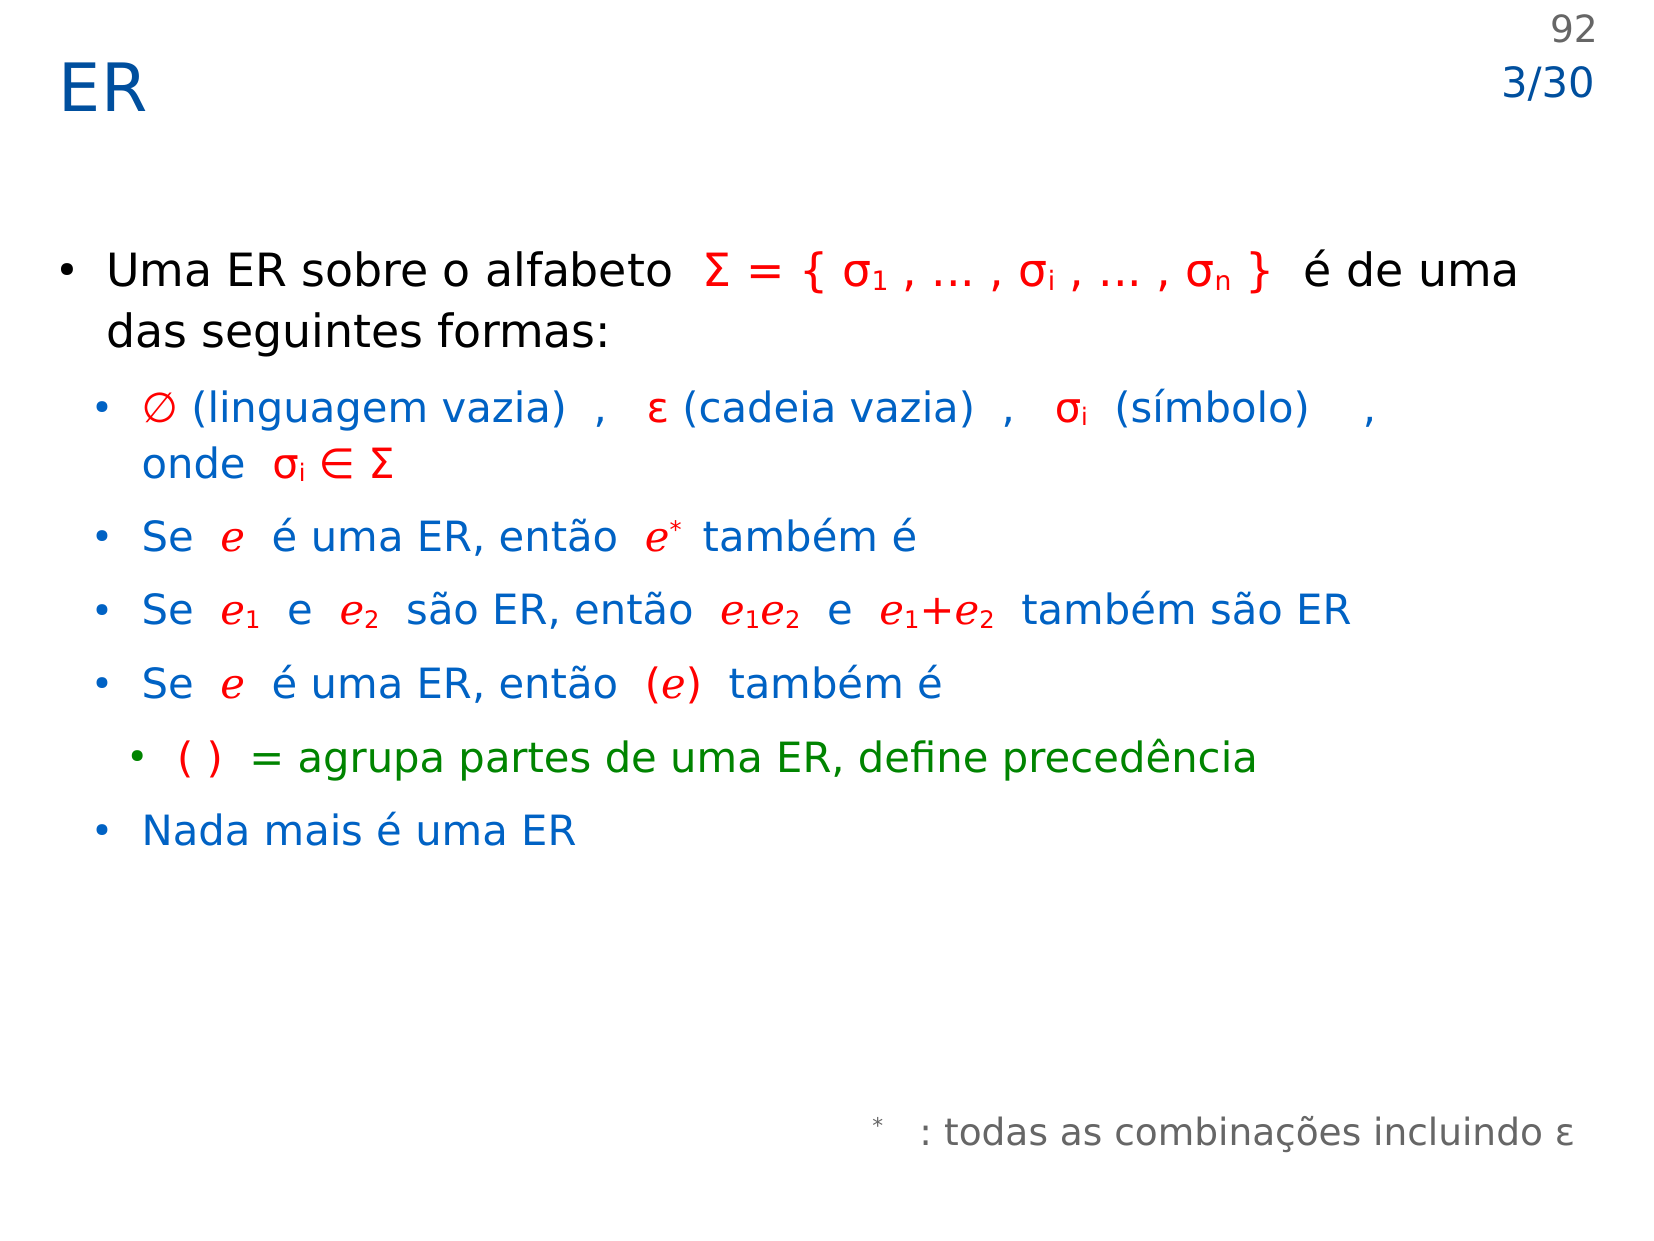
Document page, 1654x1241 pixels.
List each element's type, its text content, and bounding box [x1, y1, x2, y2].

list Uma ER sobre o alfabeto Σ = { σ1 , ... , σi , ... , σn } é de uma das seguintes formas: ∅ (linguagem vazia) , ε (cadeia vazia) , σi (símbolo) , onde σi ∈ Σ Se ℯ é uma ER, então ℯ* também é Se ℯ1 e ℯ2 são ER, então ℯ1ℯ2 e ℯ1+ℯ2 também são ER Se ℯ é uma ER, então (ℯ) também é ( ) = agrupa partes de uma ER, define precedência Nada mais é uma ER [59, 236, 1595, 1211]
text_box * : todas as combinações incluindo ε [857, 1103, 1624, 1241]
title ER [59, 29, 1625, 148]
text_box 92 [1375, 0, 1613, 64]
